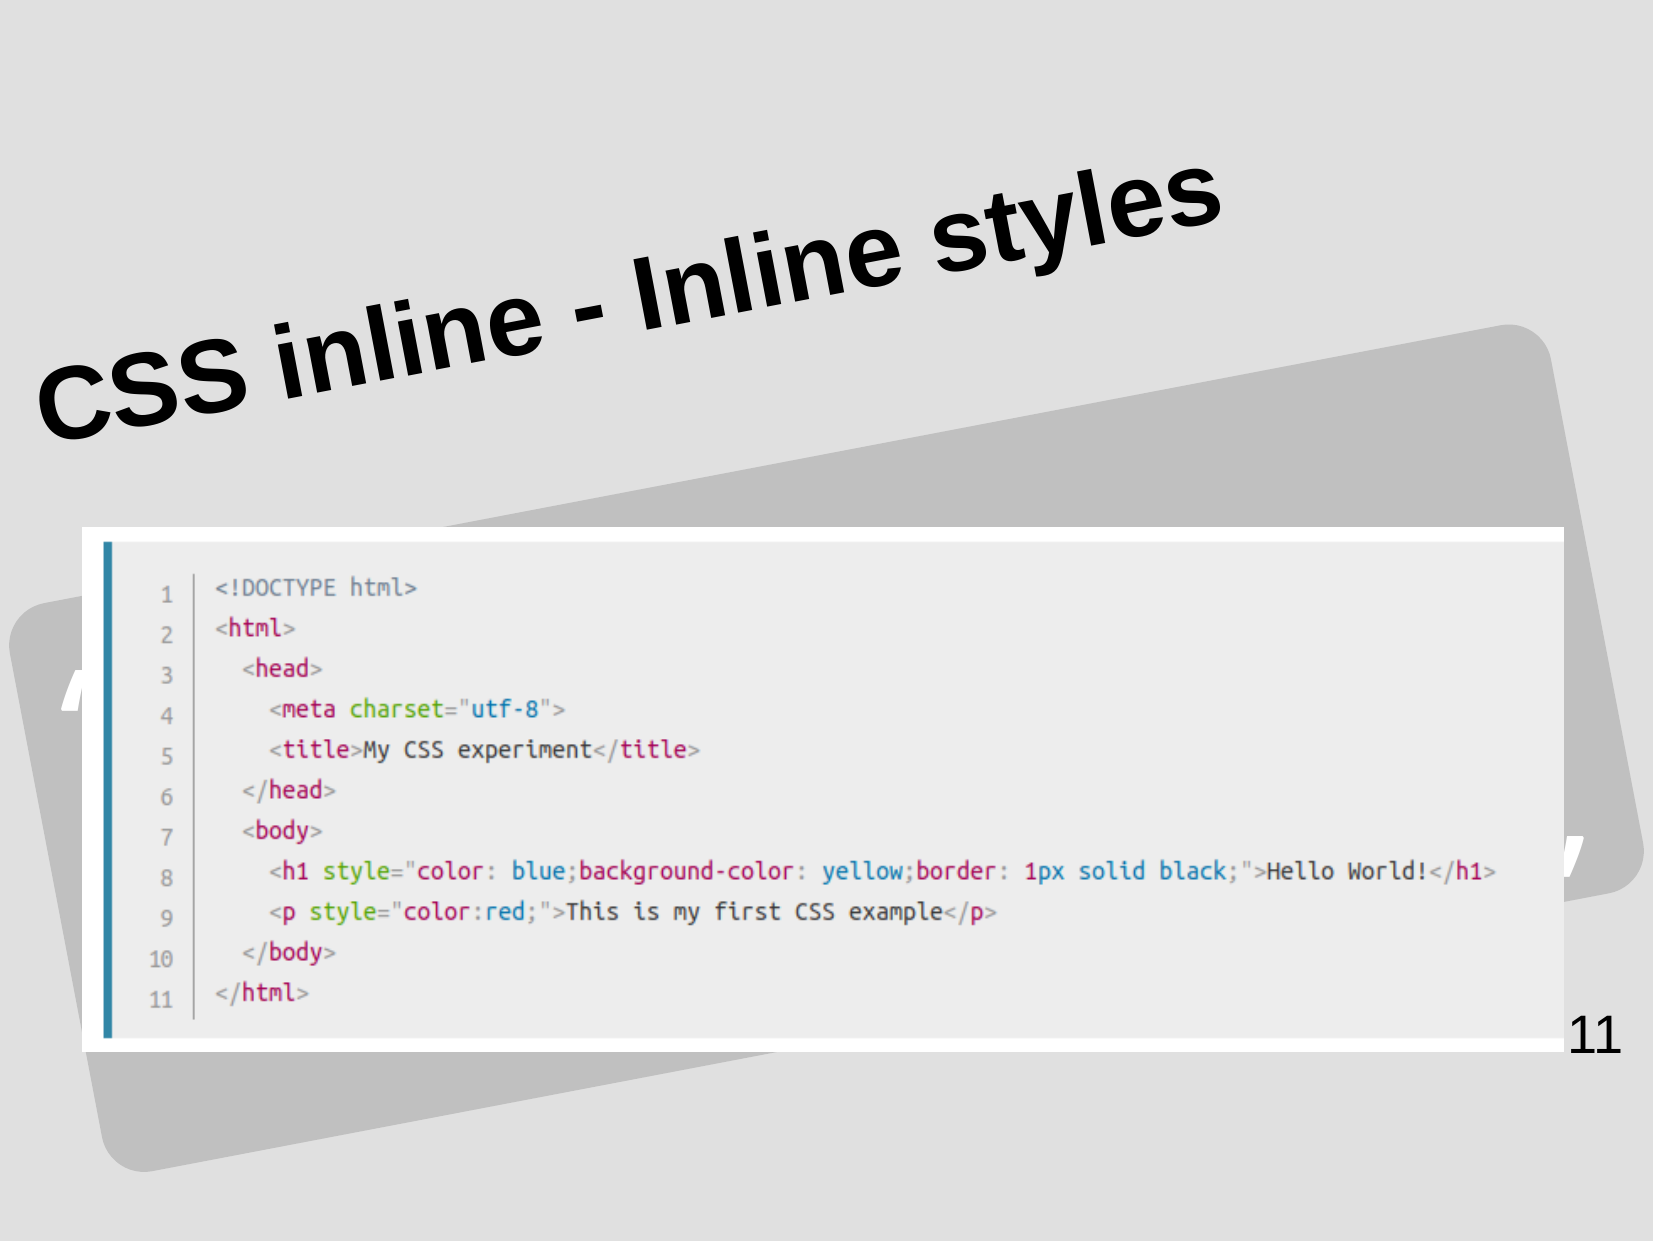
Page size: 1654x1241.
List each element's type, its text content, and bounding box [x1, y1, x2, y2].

title CSS inline - Inline styles [16, 29, 1518, 512]
picture [82, 527, 1564, 1052]
